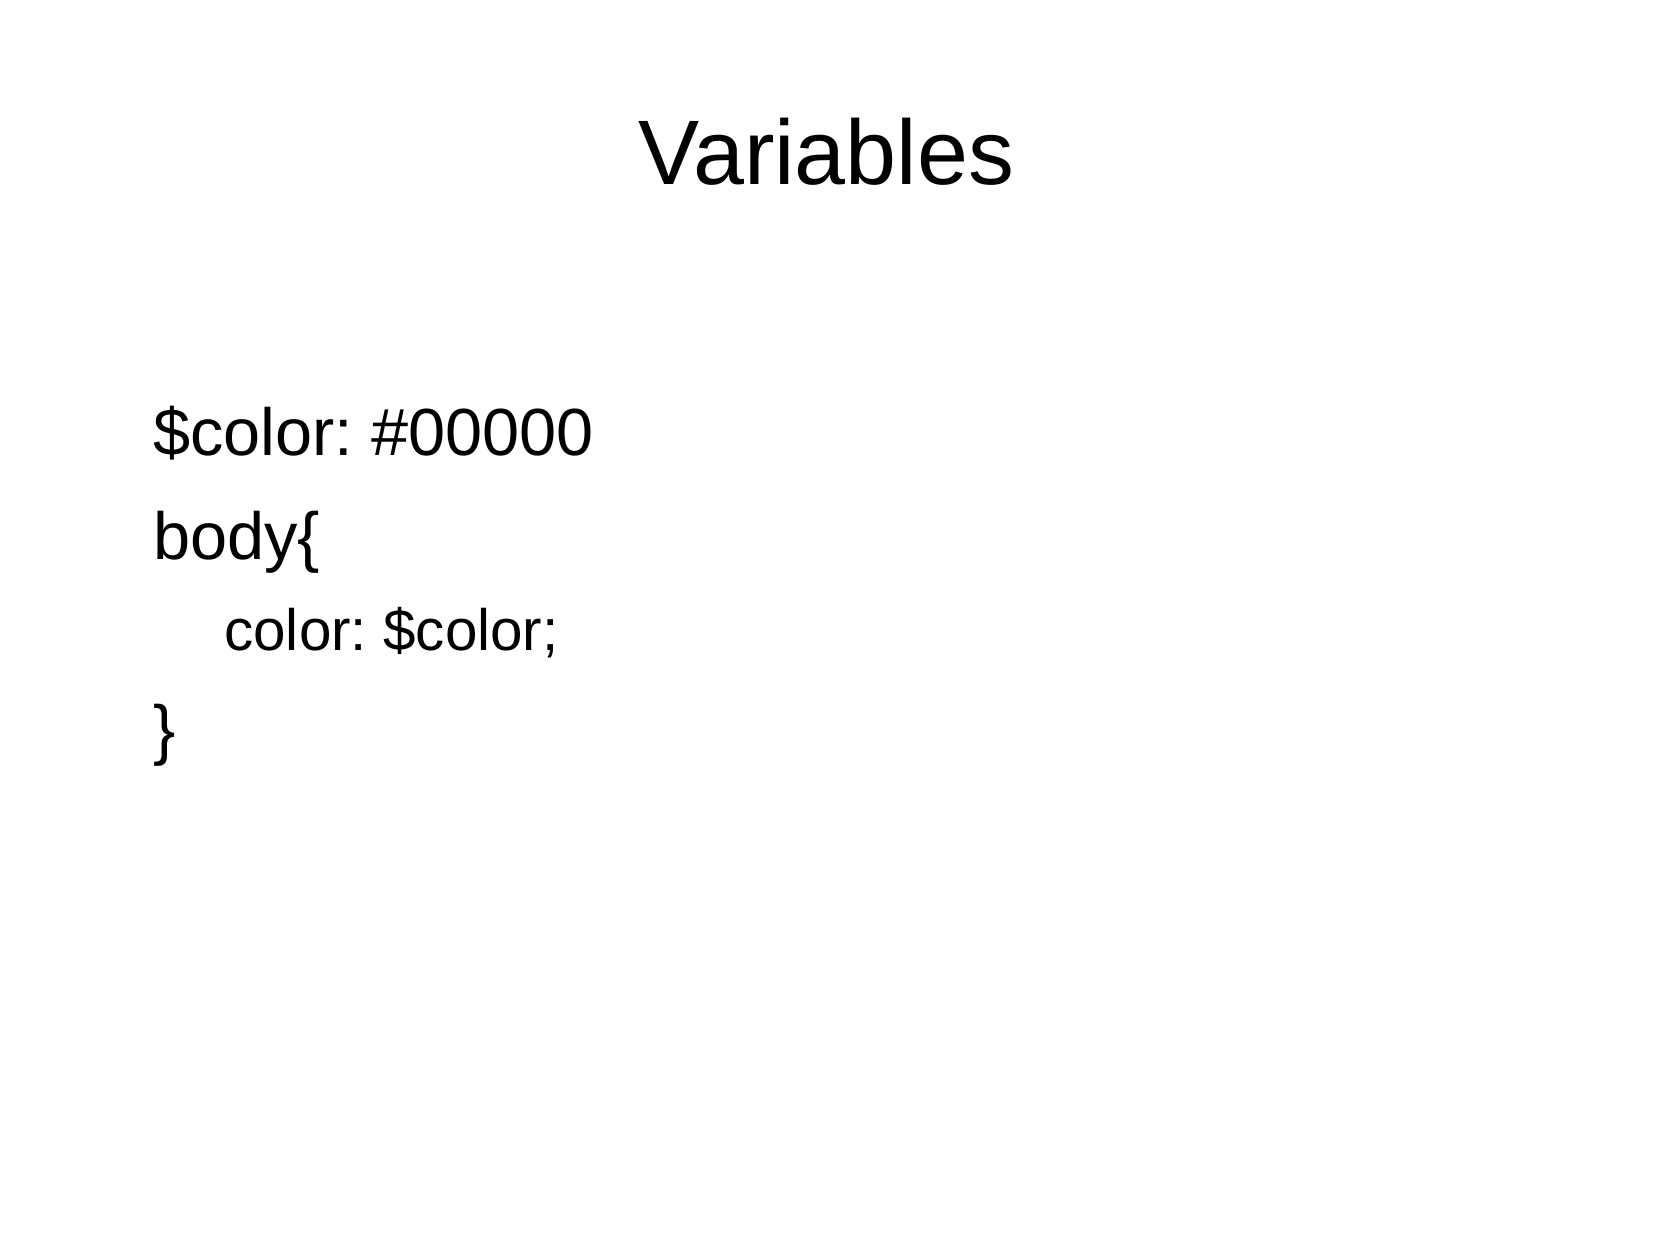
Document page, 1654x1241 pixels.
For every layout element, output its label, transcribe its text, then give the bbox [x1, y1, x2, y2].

list $color: #00000 body{ color: $color; } [82, 290, 1571, 1010]
title Variables [82, 49, 1571, 257]
